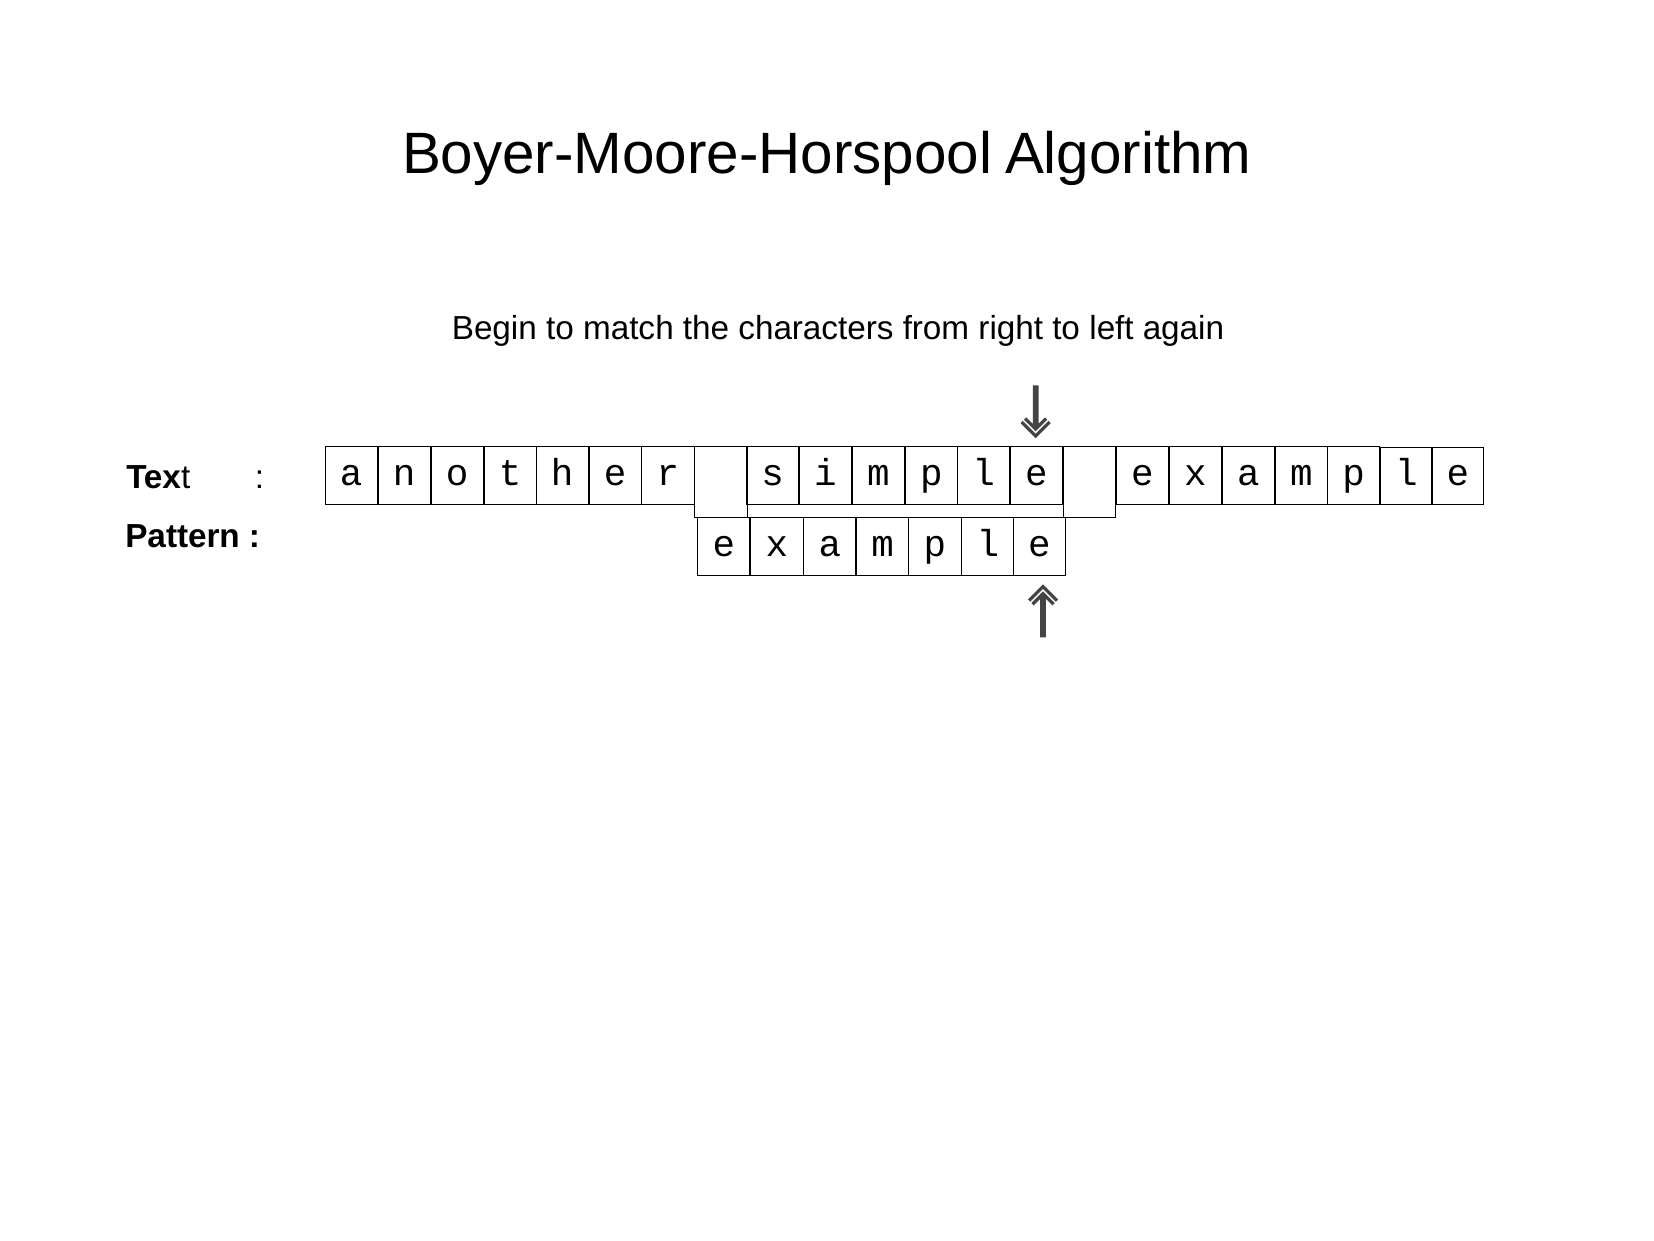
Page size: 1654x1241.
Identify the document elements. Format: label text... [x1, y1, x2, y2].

text_box n [378, 446, 431, 502]
text_box e [1116, 446, 1169, 502]
text_box m [856, 517, 908, 573]
text_box s [746, 446, 799, 502]
text_box p [1327, 446, 1380, 502]
text_box Pattern : [107, 507, 278, 565]
text_box e [1431, 447, 1484, 502]
text_box p [908, 517, 961, 573]
text_box l [957, 446, 1010, 502]
text_box Begin to match the characters from right to left again [437, 302, 1241, 355]
text_box e [697, 517, 750, 573]
text_box a [1222, 446, 1275, 502]
text_box e [589, 446, 641, 502]
title Boyer-Moore-Horspool Algorithm [83, 49, 1572, 257]
text_box r [641, 446, 694, 502]
text_box m [1275, 446, 1327, 502]
picture [1027, 583, 1059, 638]
text_box e [1013, 517, 1066, 573]
text_box l [1380, 447, 1431, 502]
text_box x [750, 517, 803, 573]
text_box a [325, 446, 378, 502]
text_box a [803, 517, 856, 573]
text_box i [799, 446, 852, 502]
text_box h [536, 446, 589, 502]
text_box [83, 290, 1572, 1010]
text_box l [961, 517, 1013, 573]
text_box e [1010, 446, 1063, 502]
text_box t [484, 446, 536, 502]
picture [1020, 384, 1052, 439]
text_box m [852, 446, 905, 502]
text_box p [905, 446, 957, 502]
text_box x [1169, 446, 1222, 502]
text_box o [431, 446, 484, 502]
text_box Text : [108, 448, 283, 506]
